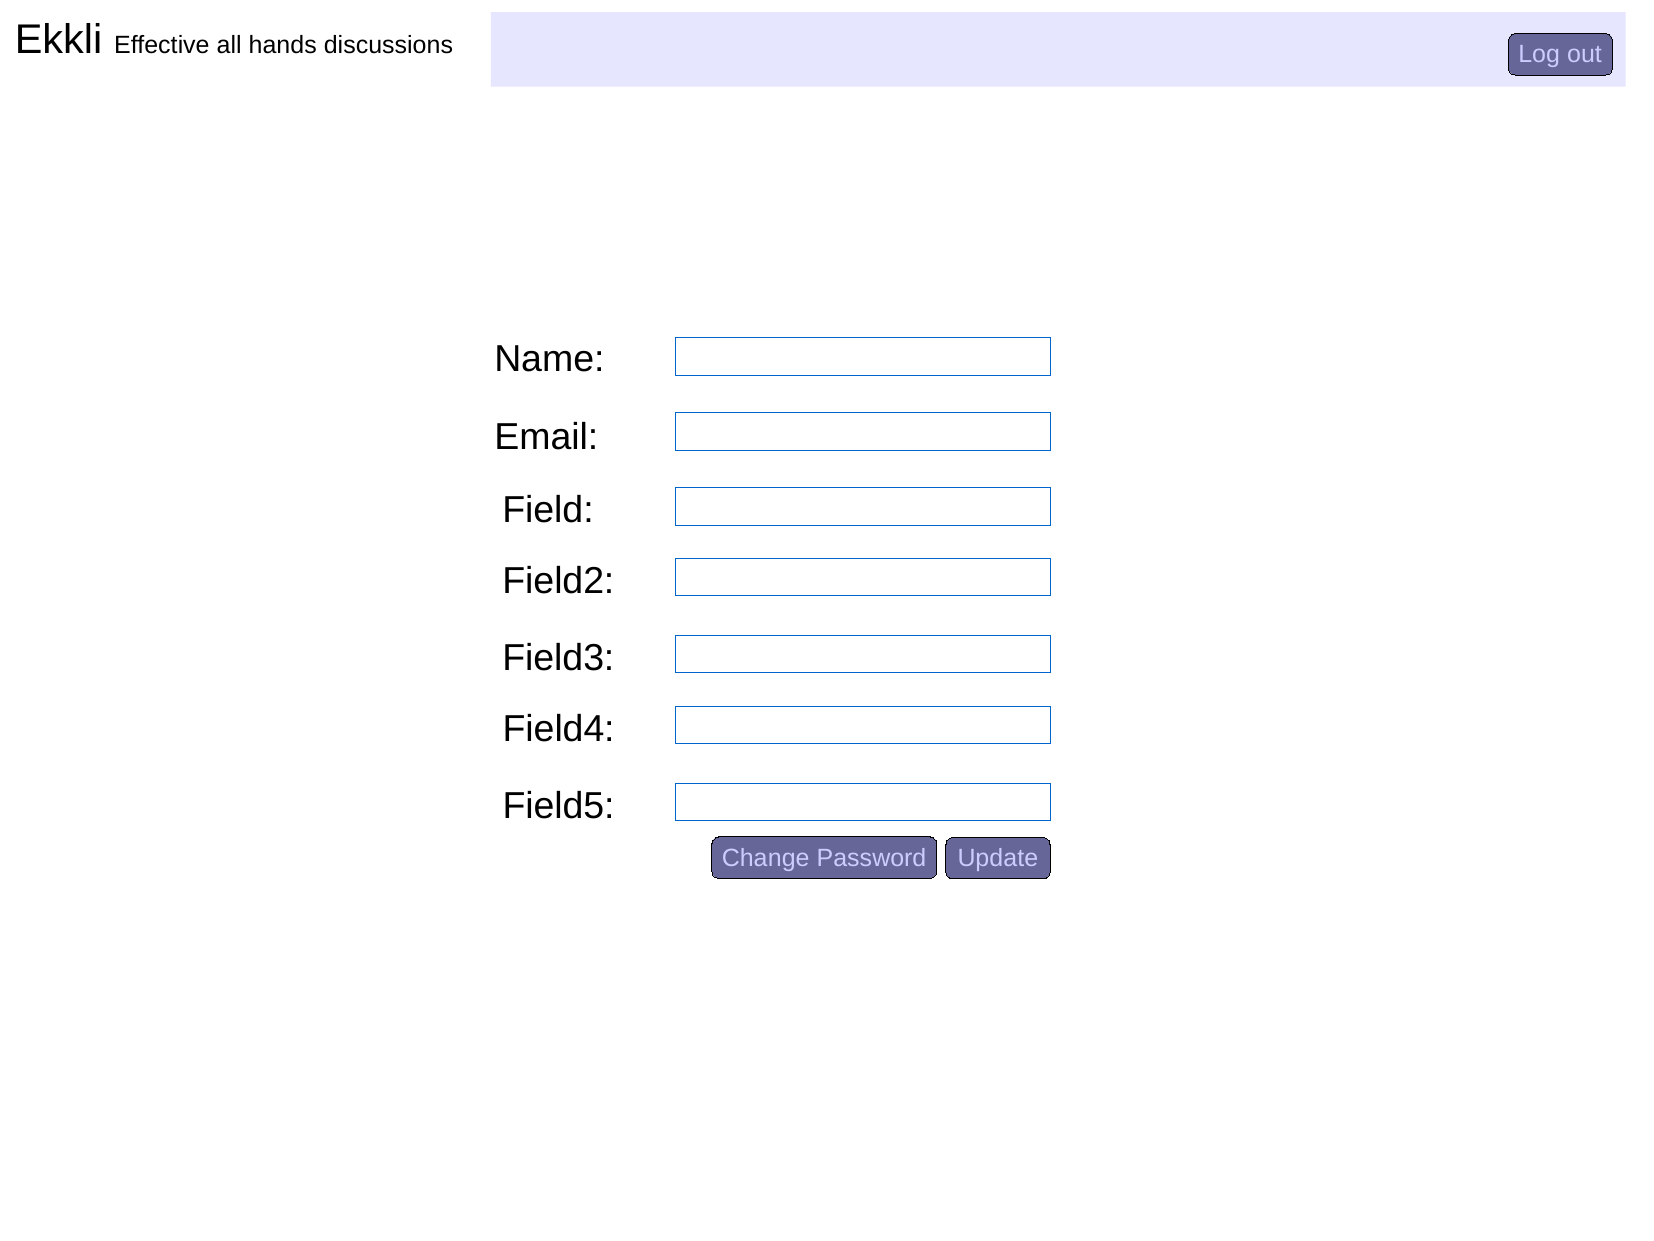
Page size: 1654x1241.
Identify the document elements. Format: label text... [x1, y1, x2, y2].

text_box [493, 12, 1626, 87]
text_box [675, 487, 1051, 526]
text_box Change Password [711, 836, 937, 879]
text_box Name: [479, 330, 630, 388]
text_box [675, 558, 1051, 596]
text_box Email: [479, 408, 614, 465]
text_box [675, 412, 1051, 451]
text_box Update [945, 837, 1051, 879]
text_box [675, 706, 1051, 744]
text_box Log out [1508, 33, 1613, 76]
text_box Ekkli Effective all hands discussions [0, 8, 493, 109]
text_box Field3: [487, 629, 630, 687]
text_box [675, 635, 1051, 673]
text_box Field5: [487, 777, 630, 834]
text_box [675, 337, 1051, 376]
text_box Field4: [487, 700, 630, 758]
text_box [675, 783, 1051, 821]
text_box Field: [487, 481, 609, 539]
text_box Field2: [487, 552, 630, 610]
